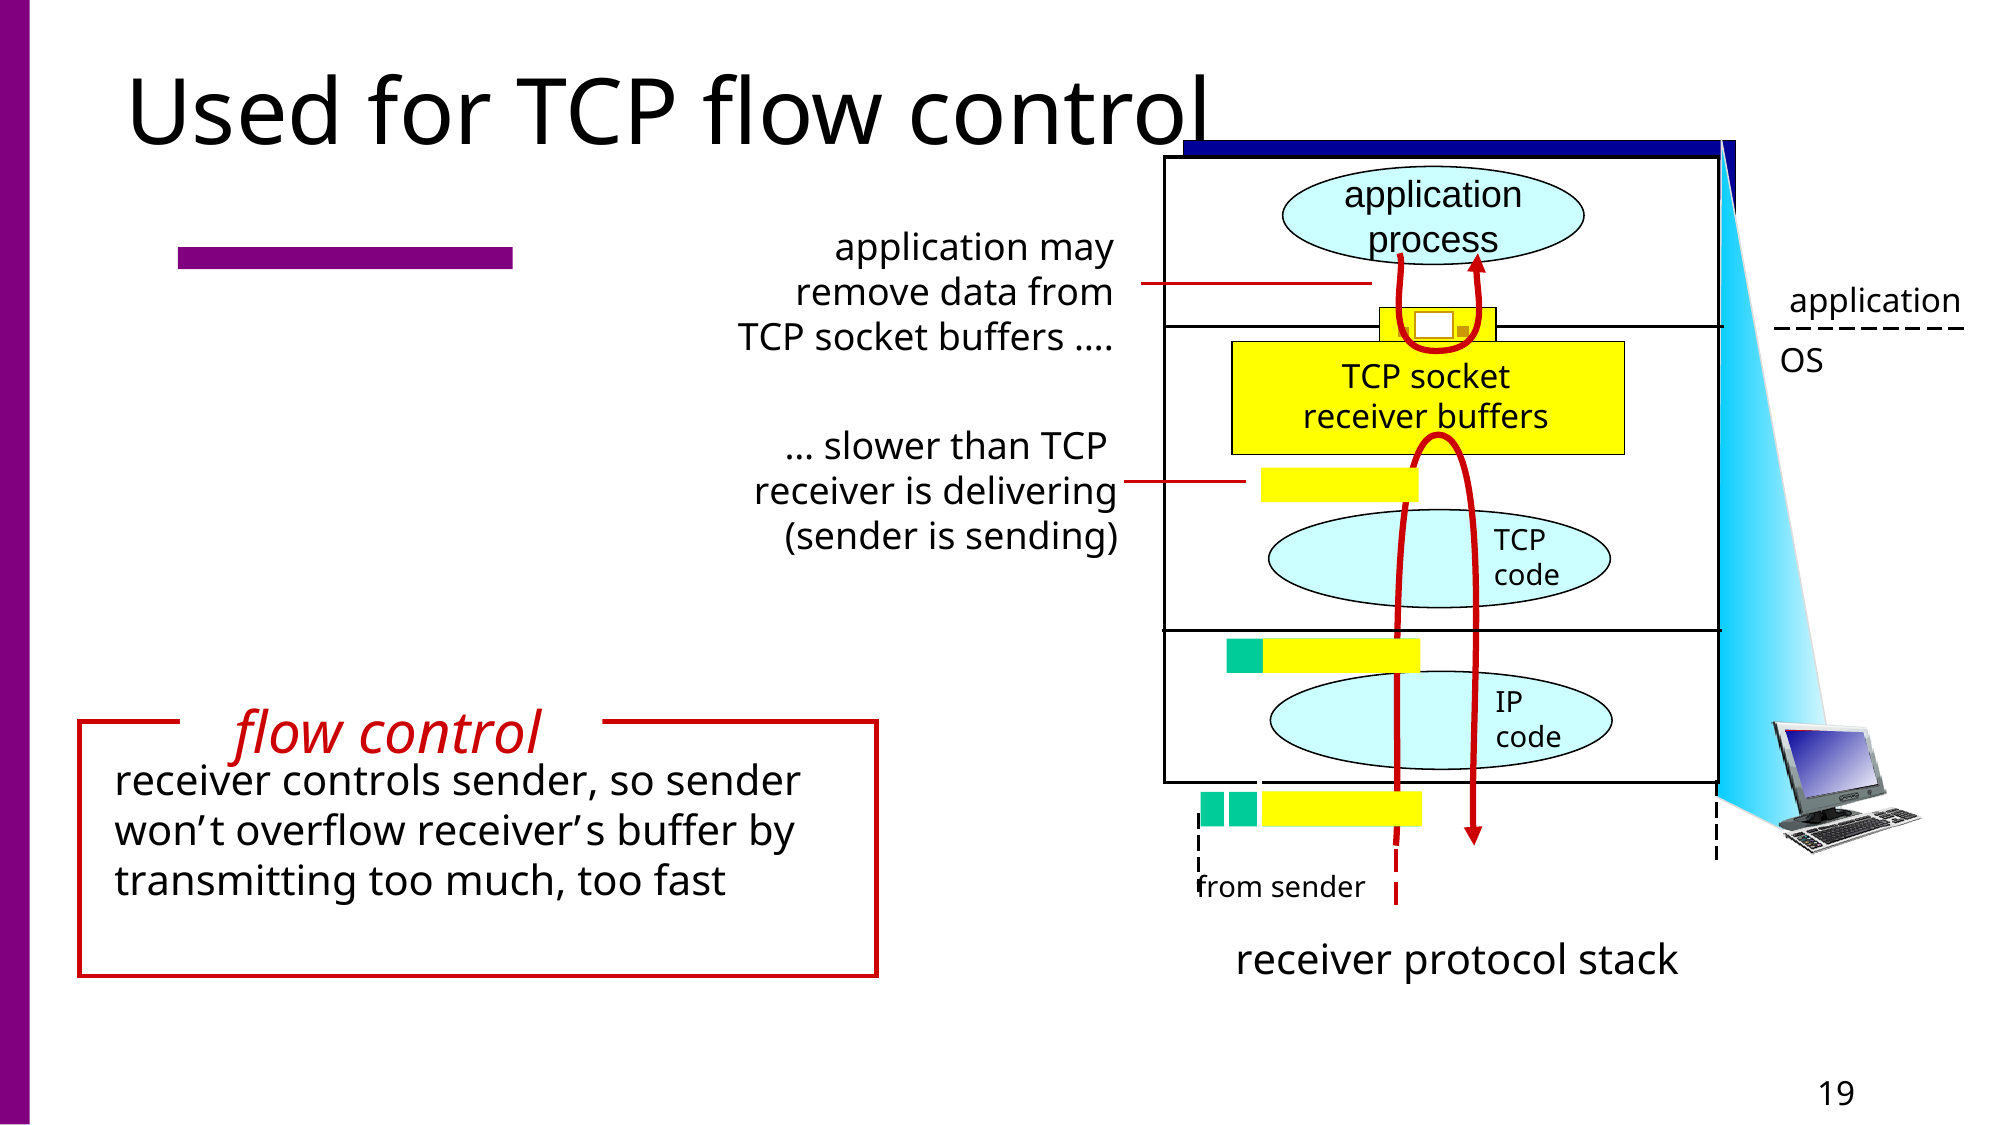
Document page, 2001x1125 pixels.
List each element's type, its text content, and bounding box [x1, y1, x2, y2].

text_box from sender [1181, 861, 1381, 912]
text_box flow control [219, 687, 557, 774]
text_box [557, 703, 877, 761]
picture [1768, 715, 1959, 865]
text_box receiver protocol stack [1220, 924, 1694, 991]
text_box application process [1282, 166, 1585, 265]
text_box [1402, 263, 1475, 347]
title Used for TCP flow control [74, 28, 1775, 189]
text_box [1164, 139, 1825, 823]
text_box [79, 703, 877, 976]
text_box application [1774, 271, 1977, 328]
text_box TCP code [1479, 513, 1576, 599]
text_box TCP socket receiver buffers [1288, 347, 1565, 443]
text_box application may remove data from TCP socket buffers …. [440, 215, 1139, 367]
text_box … slower than TCP receiver is delivering (sender is sending) [677, 414, 1134, 565]
text_box [1785, 729, 1878, 798]
text_box receiver controls sender, so sender won’t overflow receiver’s buffer by transmitting too much, too fast [99, 746, 886, 912]
text_box [1261, 791, 1423, 827]
text_box [1164, 632, 1472, 783]
text_box OS [1764, 331, 1839, 388]
text_box IP code [1480, 675, 1577, 761]
